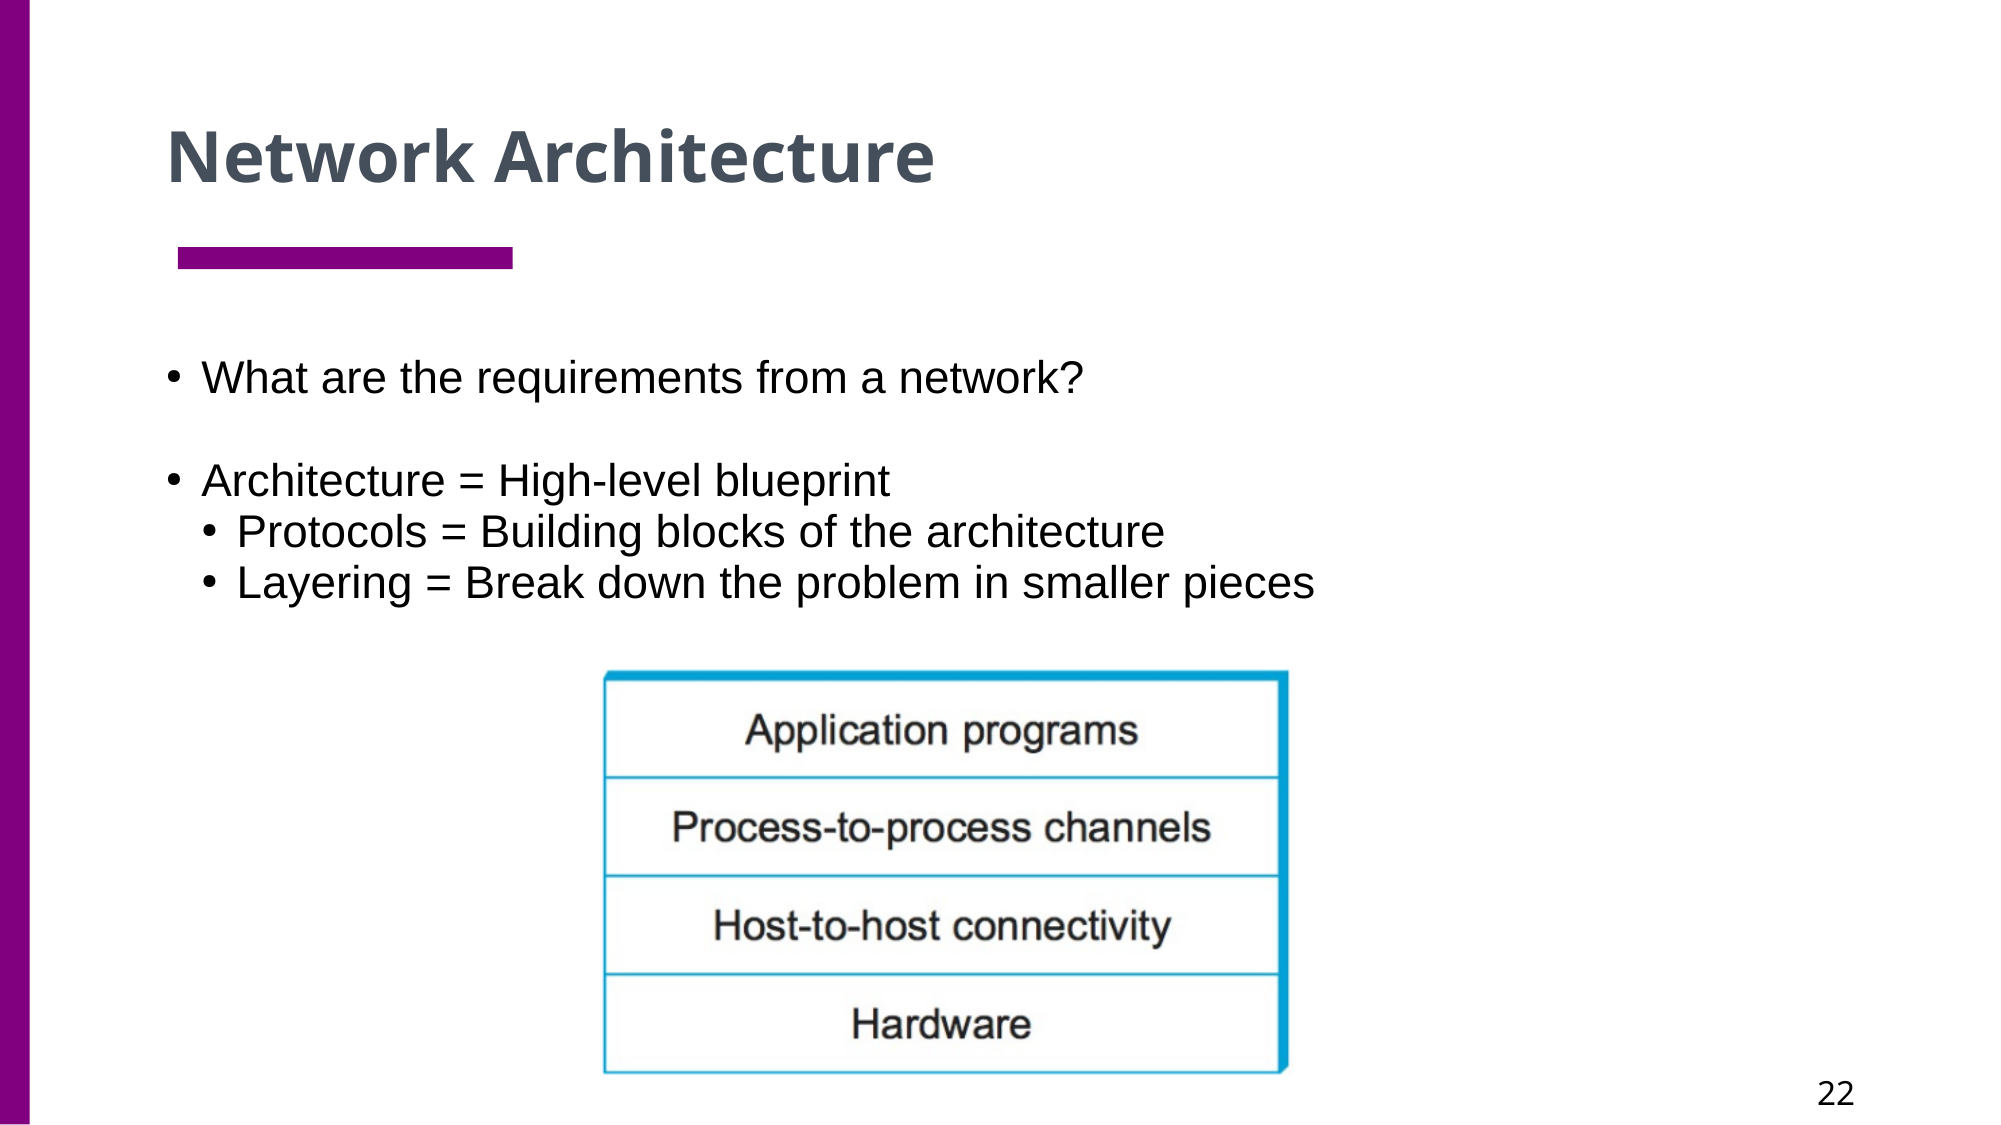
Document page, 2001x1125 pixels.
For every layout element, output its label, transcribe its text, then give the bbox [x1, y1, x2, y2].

text_box Network Architecture [151, 0, 1849, 212]
text_box What are the requirements from a network? Architecture = High-level blueprint Protocols = Building blocks of the architecture Layering = Break down the problem in smaller pieces [151, 345, 1771, 825]
picture [585, 644, 1306, 1094]
